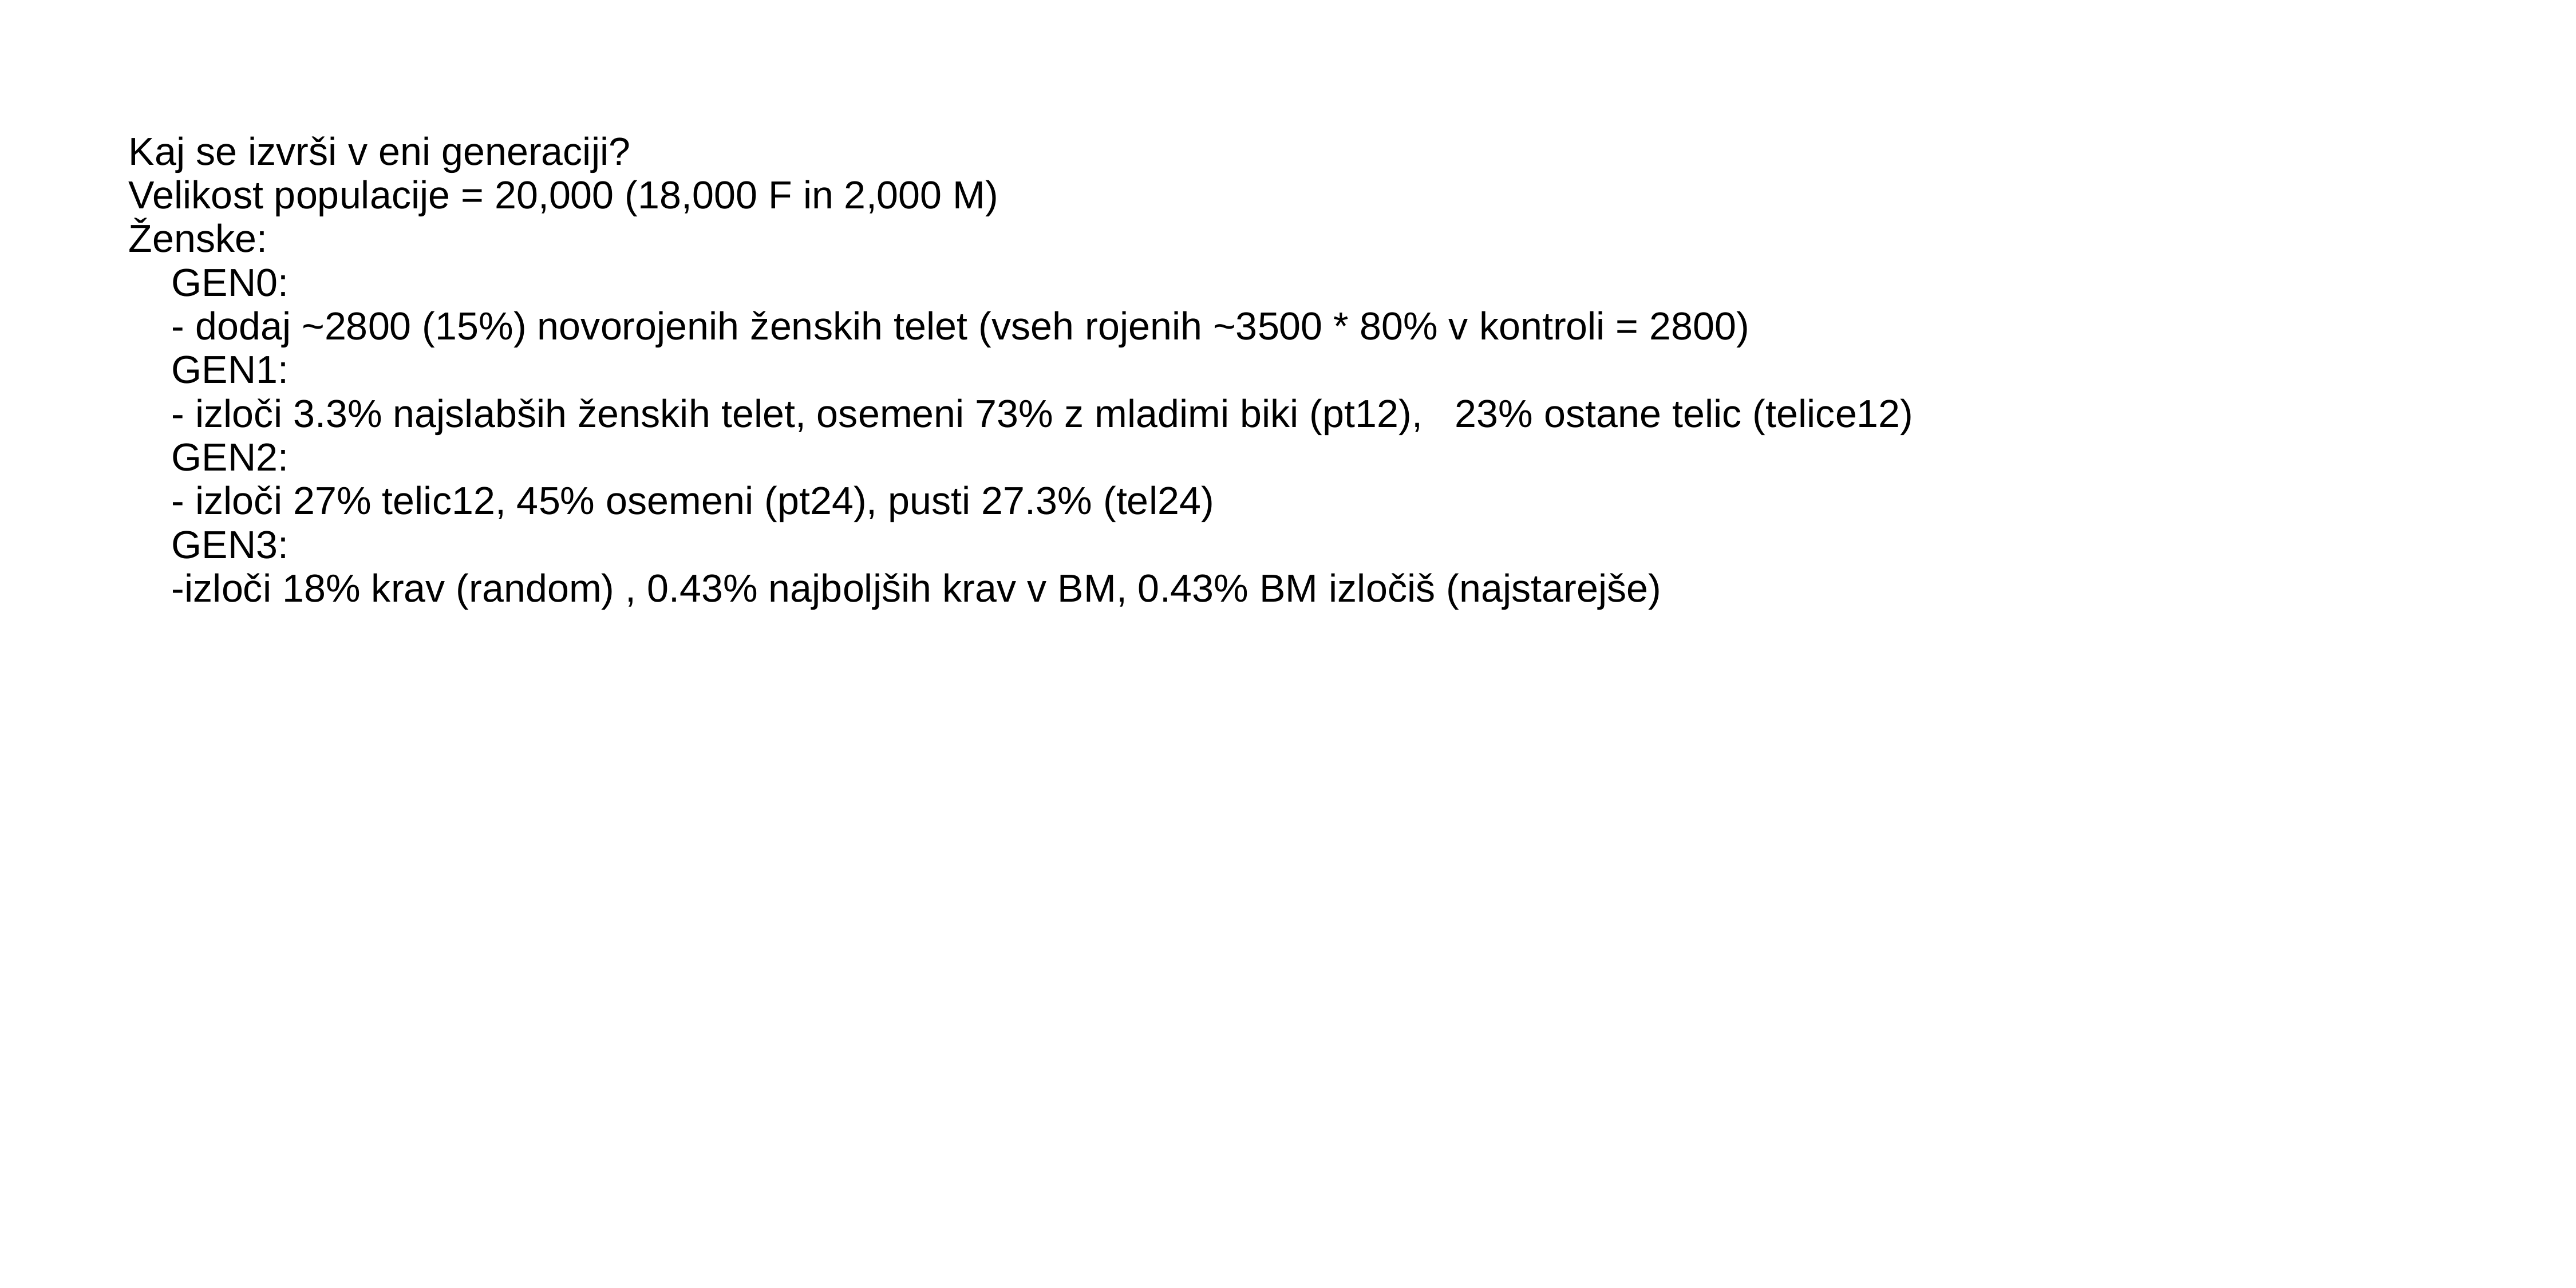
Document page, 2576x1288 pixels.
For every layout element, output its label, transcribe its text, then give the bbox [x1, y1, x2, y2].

text_box Kaj se izvrši v eni generaciji? Velikost populacije = 20,000 (18,000 F in 2,000 M) Ženske: GEN0: - dodaj ~2800 (15%) novorojenih ženskih telet (vseh rojenih ~3500 * 80% v kontroli = 2800) GEN1: - izloči 3.3% najslabših ženskih telet, osemeni 73% z mladimi biki (pt12), 23% ostane telic (telice12) GEN2: - izloči 27% telic12, 45% osemeni (pt24), pusti 27.3% (tel24) GEN3: -izloči 18% krav (random) , 0.43% najboljših krav v BM, 0.43% BM izločiš (najstarejše) [120, 125, 2039, 613]
